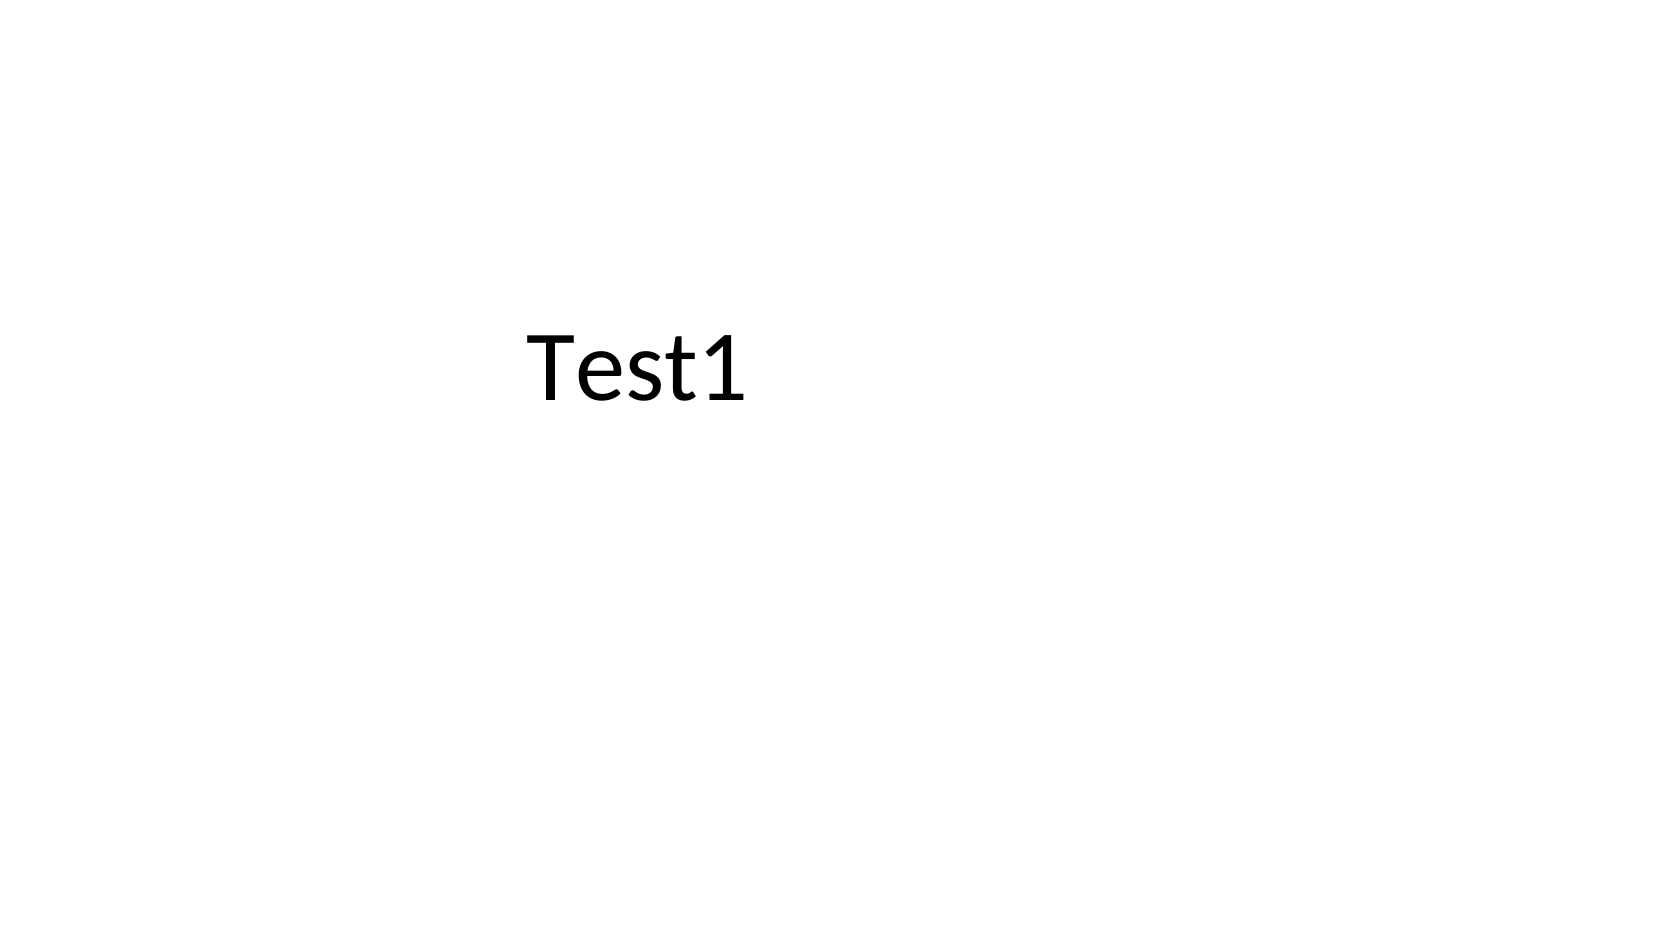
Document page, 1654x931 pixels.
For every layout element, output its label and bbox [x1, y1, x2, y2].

chart [526, 324, 1127, 480]
